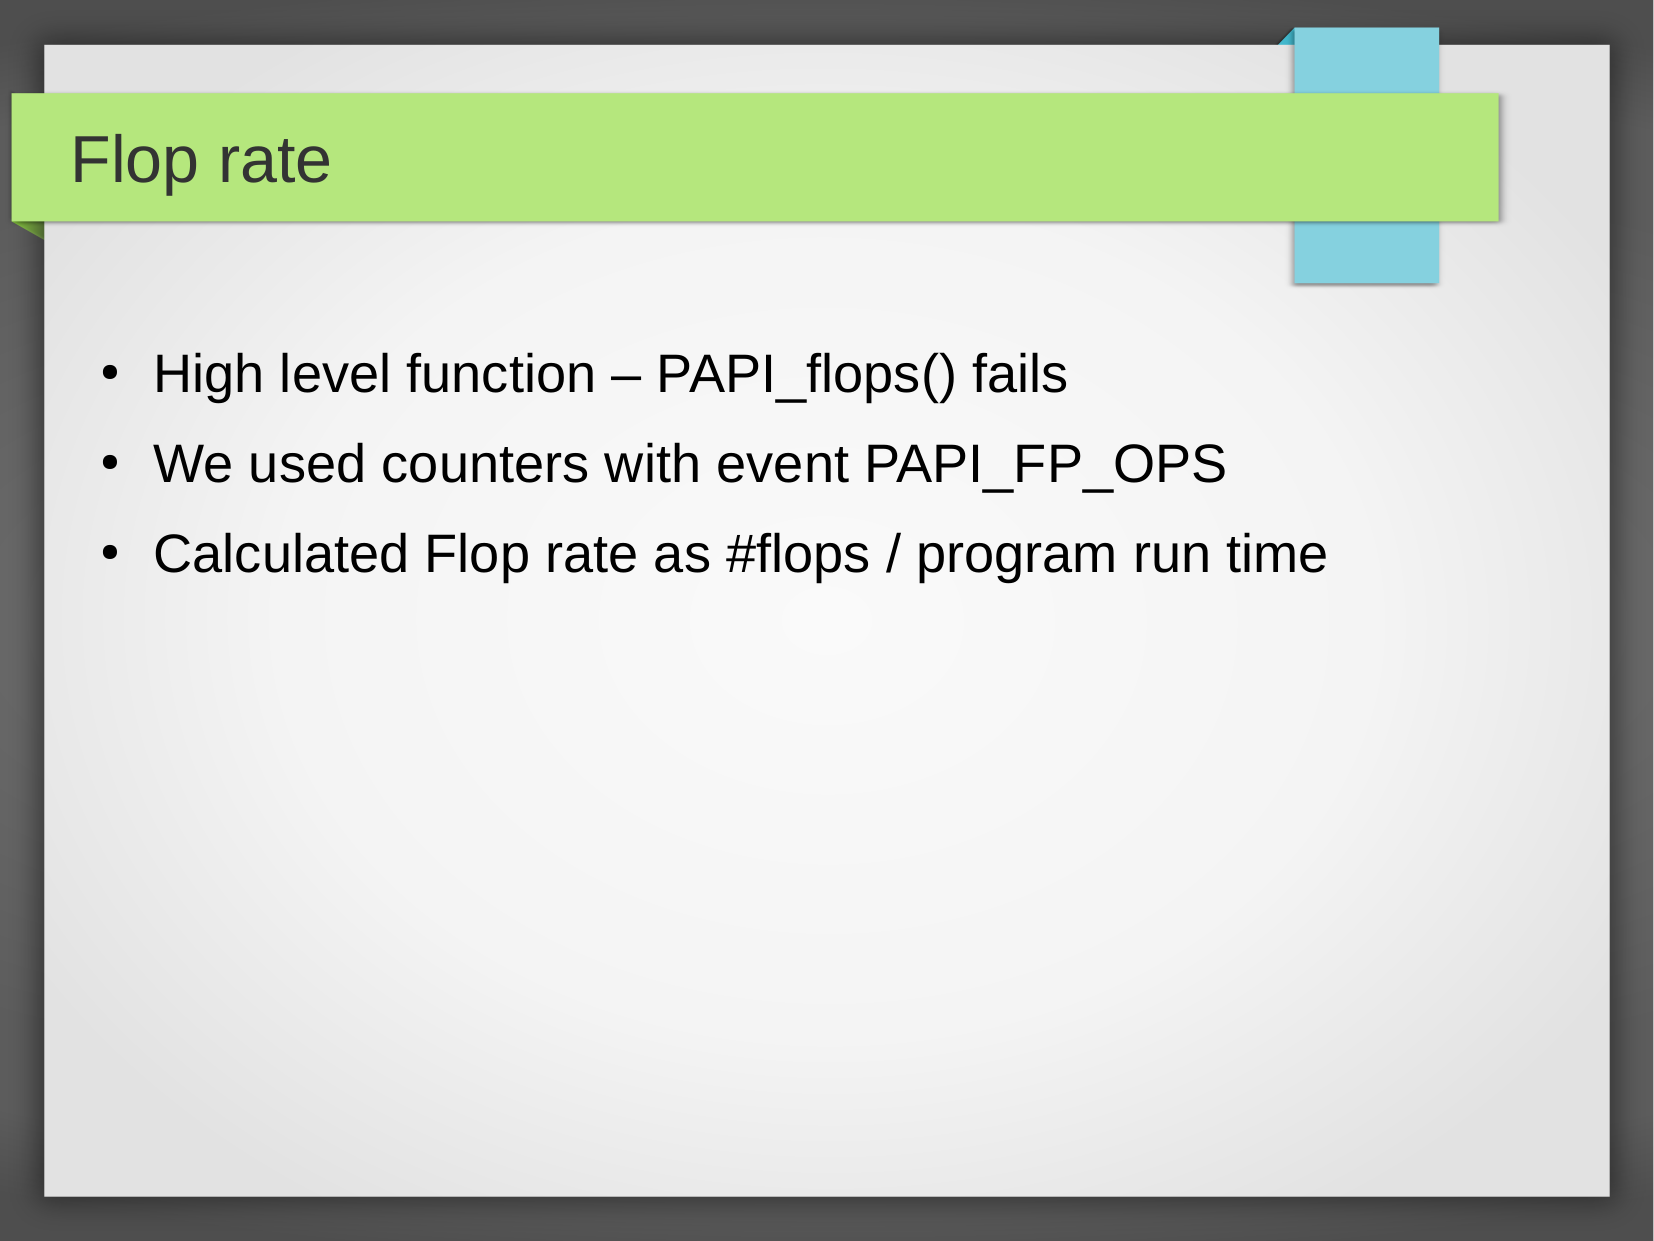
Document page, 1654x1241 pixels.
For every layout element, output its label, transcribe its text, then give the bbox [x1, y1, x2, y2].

list High level function – PAPI_flops() fails We used counters with event PAPI_FP_OPS Calculated Flop rate as #flops / program run time [82, 343, 1538, 1063]
picture [0, 0, 1654, 1241]
title Flop rate [70, 106, 1229, 213]
